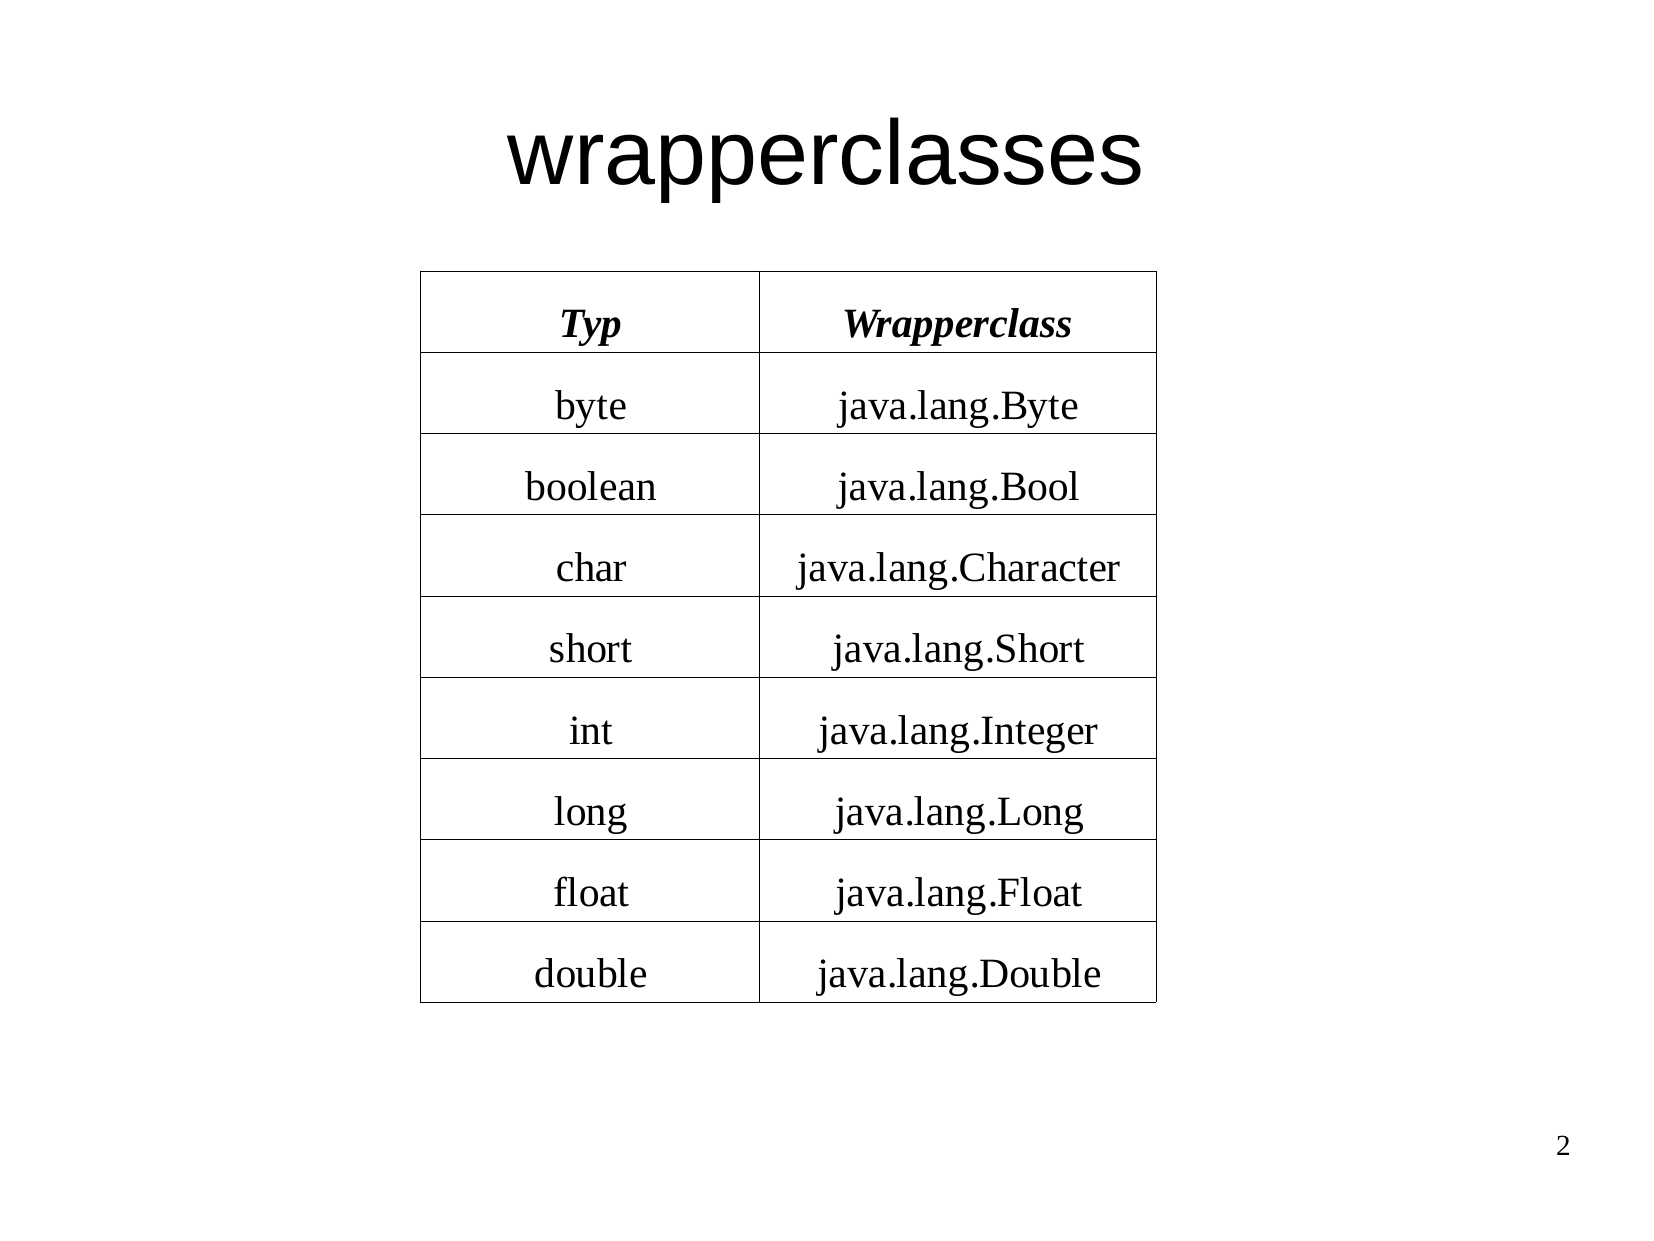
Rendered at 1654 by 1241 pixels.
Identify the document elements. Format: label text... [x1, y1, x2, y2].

title wrapperclasses [82, 49, 1571, 257]
chart [332, 270, 1334, 1062]
